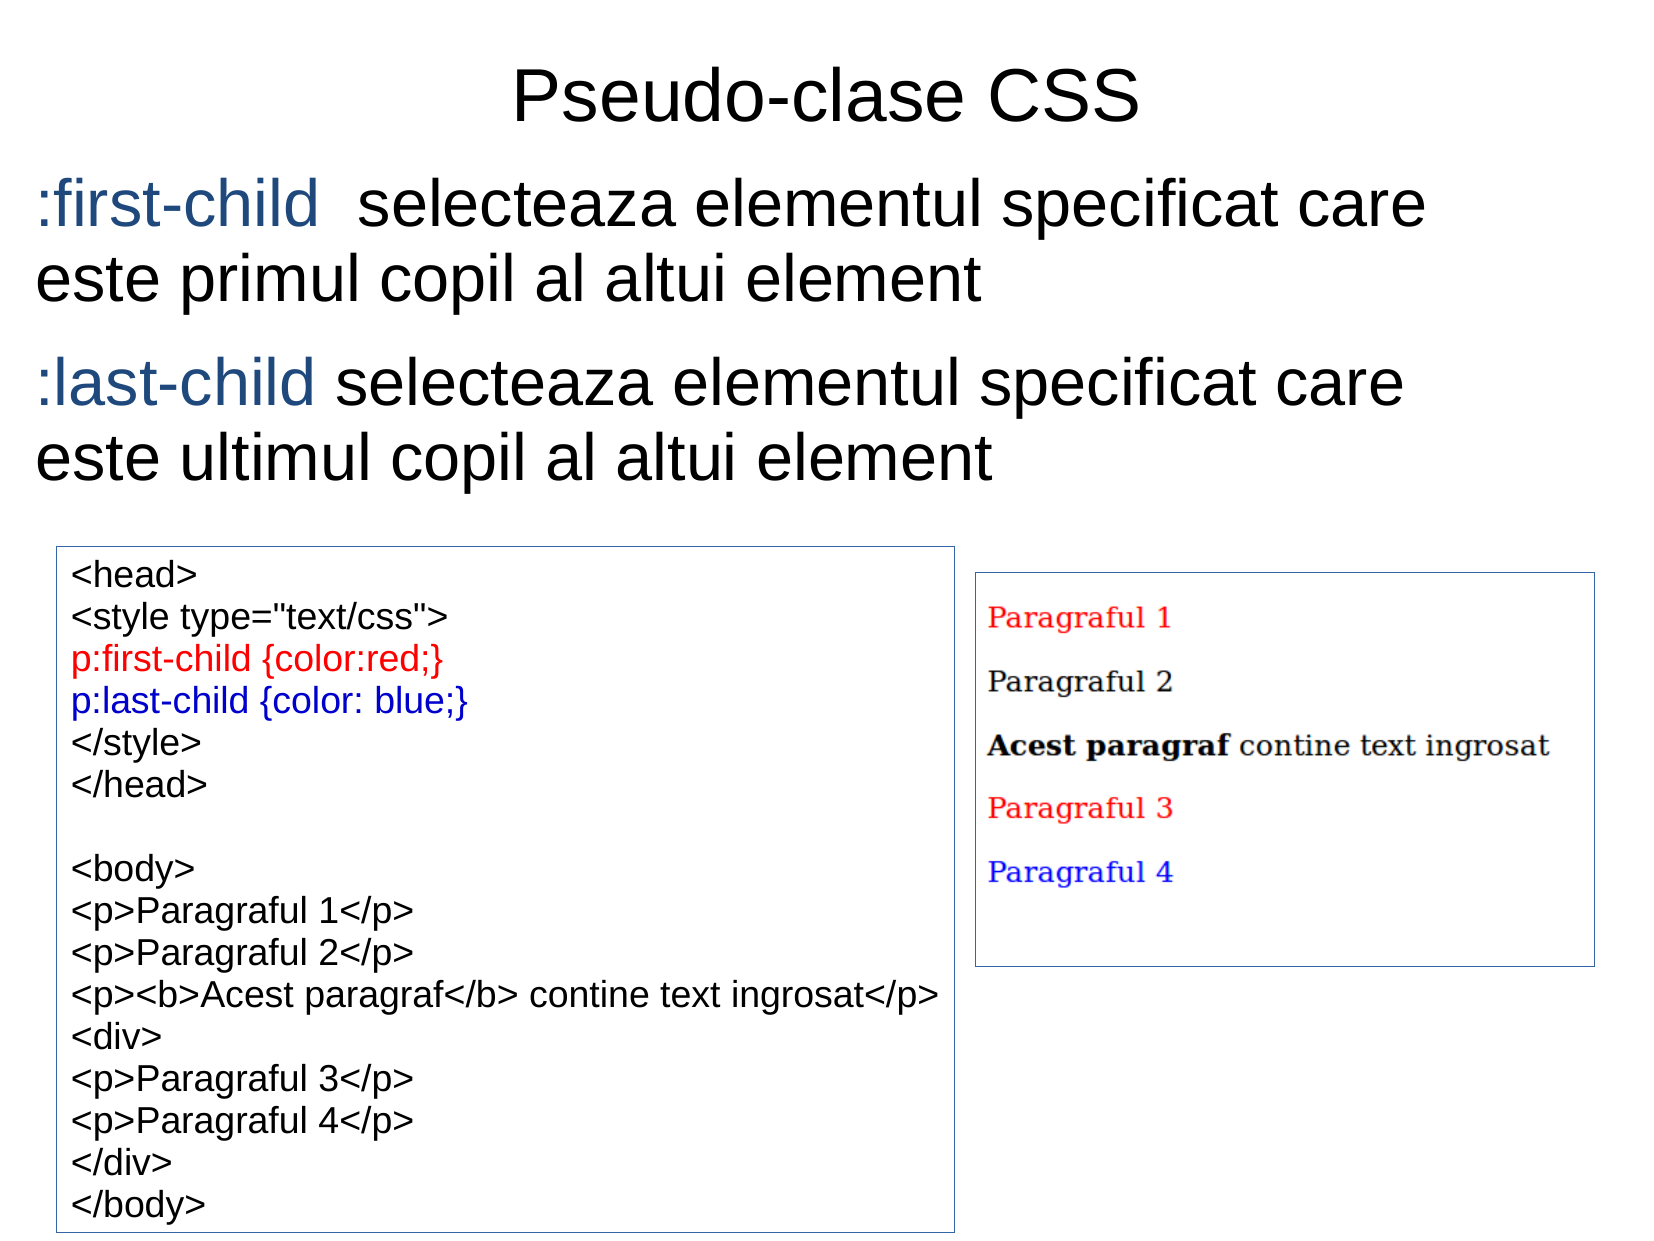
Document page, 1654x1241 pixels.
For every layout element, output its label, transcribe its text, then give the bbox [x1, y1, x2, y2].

list :first-child selecteaza elementul specificat care este primul copil al altui element :last-child selecteaza elementul specificat care este ultimul copil al altui element [35, 166, 1524, 886]
picture [975, 572, 1595, 967]
text_box <head> <style type="text/css"> p:first-child {color:red;} p:last-child {color: blue;} </style> </head> <body> <p>Paragraful 1</p> <p>Paragraful 2</p> <p><b>Acest paragraf</b> contine text ingrosat</p> <div> <p>Paragraful 3</p> <p>Paragraful 4</p> </div> </body> [56, 546, 955, 1233]
title Pseudo-clase CSS [82, 13, 1571, 178]
